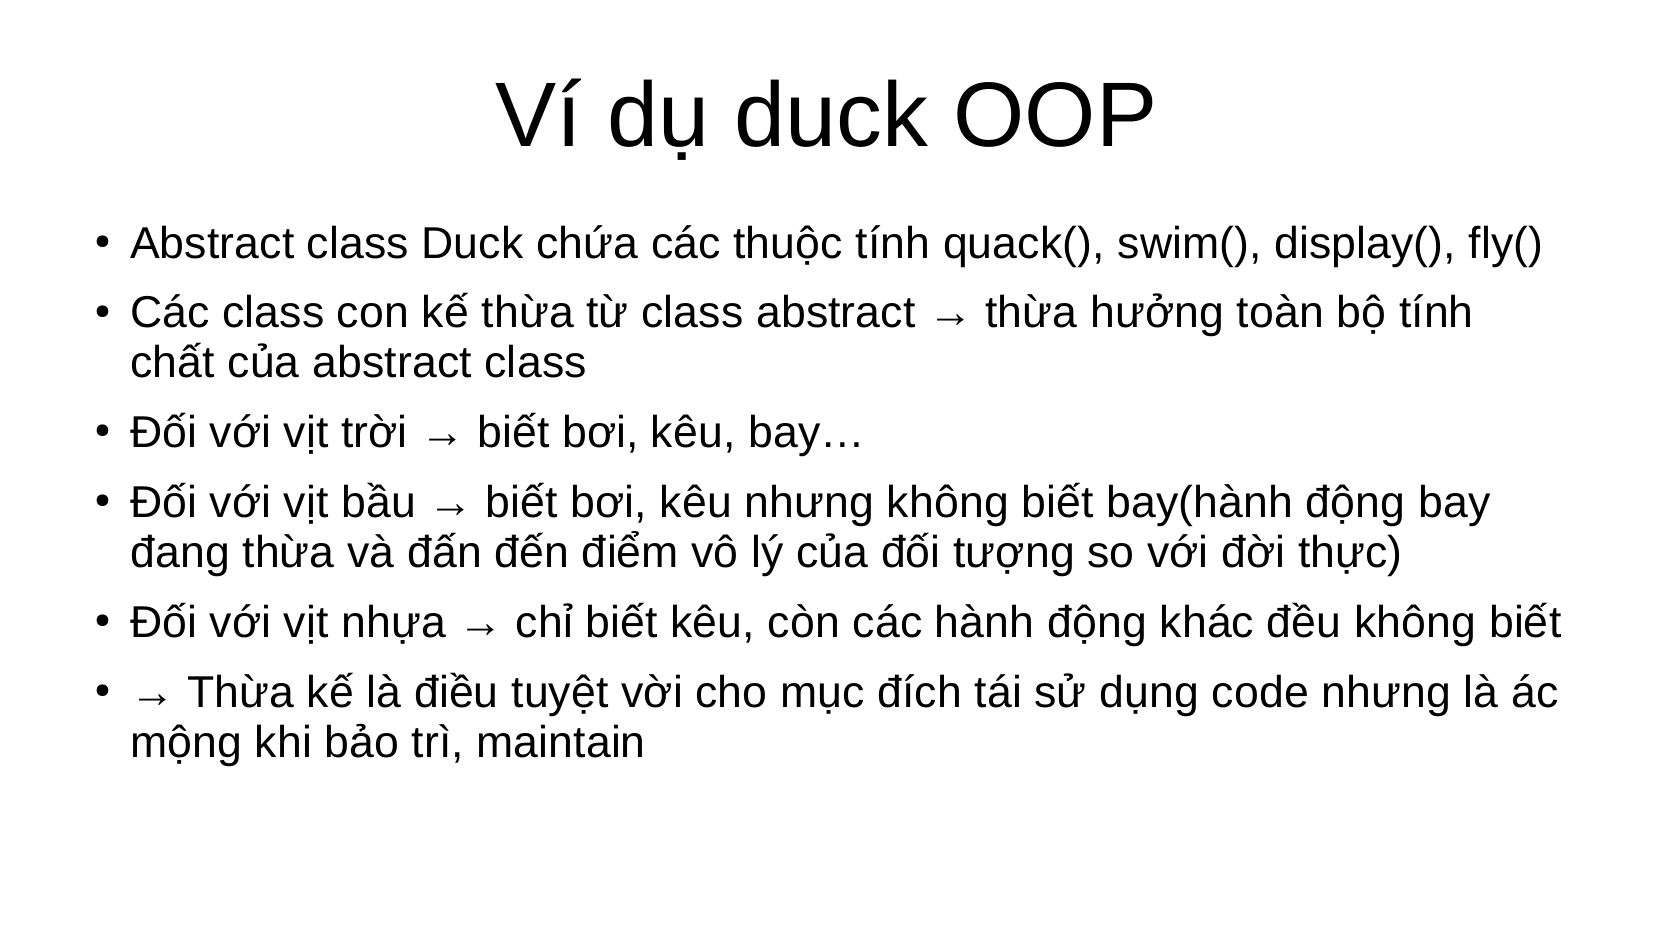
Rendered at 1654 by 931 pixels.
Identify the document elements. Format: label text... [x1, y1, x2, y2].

title Ví dụ duck OOP [82, 37, 1571, 193]
list Abstract class Duck chứa các thuộc tính quack(), swim(), display(), fly() Các class con kế thừa từ class abstract → thừa hưởng toàn bộ tính chất của abstract class Đối với vịt trời → biết bơi, kêu, bay… Đối với vịt bầu → biết bơi, kêu nhưng không biết bay(hành động bay đang thừa và đấn đến điểm vô lý của đối tượng so với đời thực) Đối với vịt nhựa → chỉ biết kêu, còn các hành động khác đều không biết → Thừa kế là điều tuyệt vời cho mục đích tái sử dụng code nhưng là ác mộng khi bảo trì, maintain [82, 217, 1571, 841]
